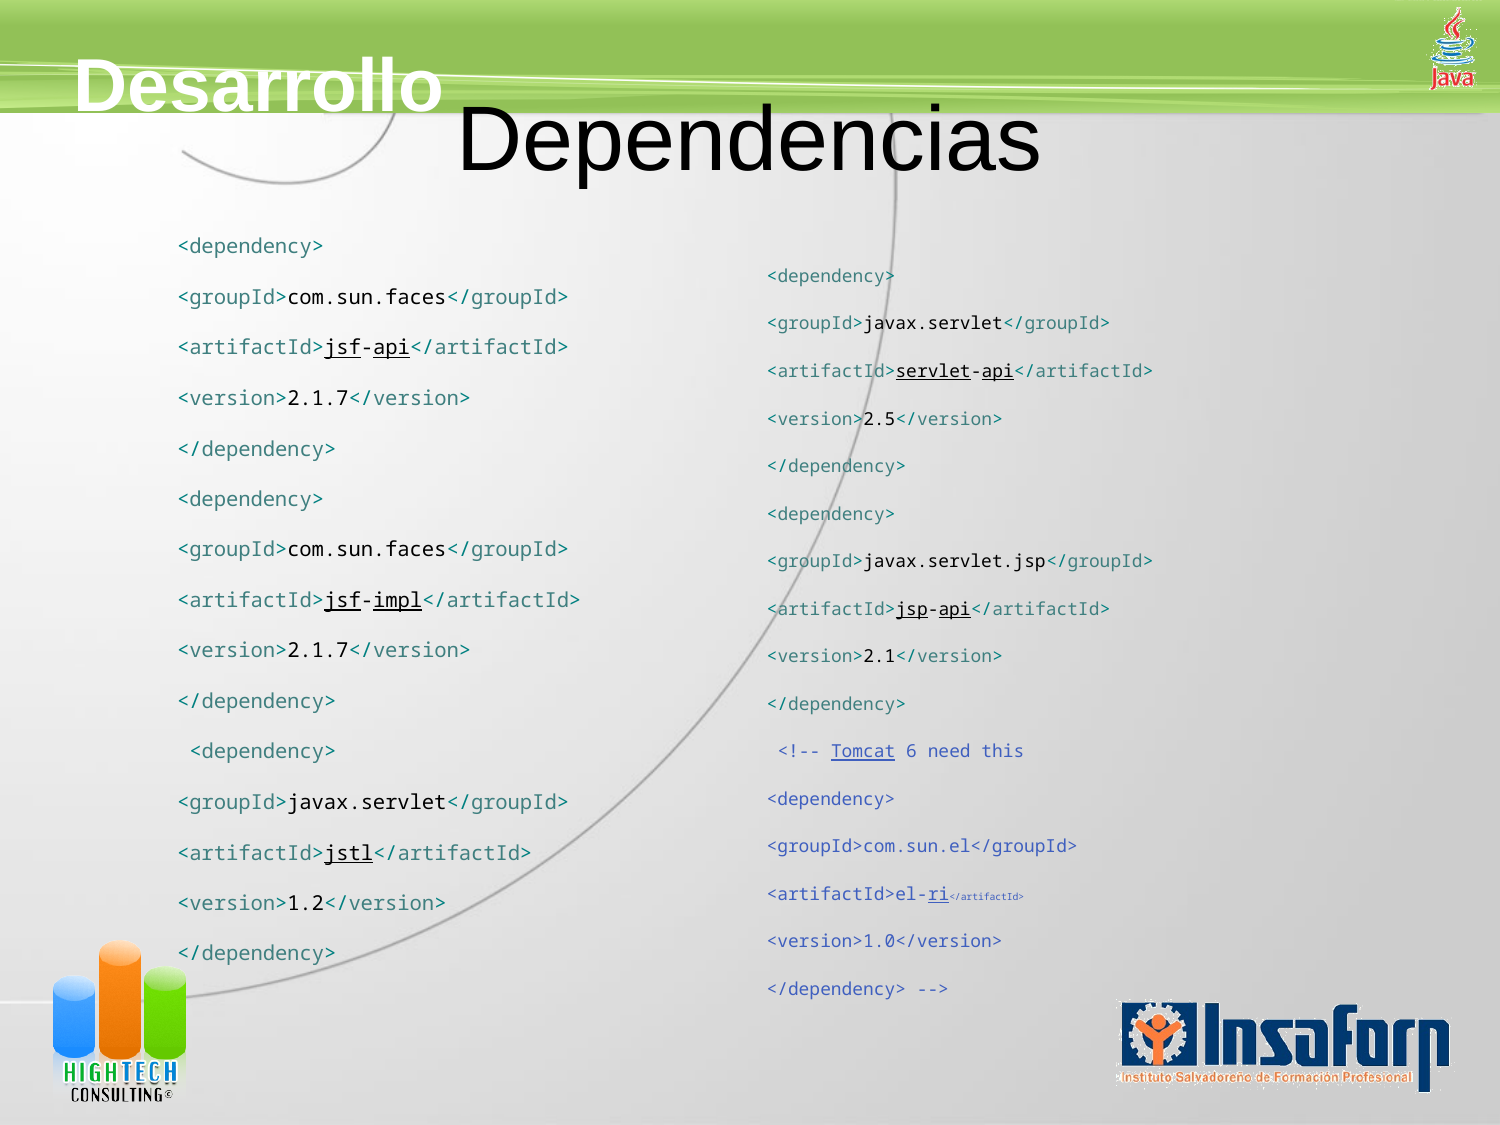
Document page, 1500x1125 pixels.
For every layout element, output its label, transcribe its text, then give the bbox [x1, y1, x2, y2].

text_box Desarrollo [58, 29, 473, 129]
title Dependencias [75, 44, 1425, 233]
list <dependency> <groupId>com.sun.faces</groupId> <artifactId>jsf-api</artifactId> <version>2.1.7</version> </dependency> <dependency> <groupId>com.sun.faces</groupId> <artifactId>jsf-impl</artifactId> <version>2.1.7</version> </dependency> <dependency> <groupId>javax.servlet</groupId> <artifactId>jstl</artifactId> <version>1.2</version> </dependency> [177, 231, 664, 975]
picture [0, 0, 1500, 1125]
list <dependency> <groupId>javax.servlet</groupId> <artifactId>servlet-api</artifactId> <version>2.5</version> </dependency> <dependency> <groupId>javax.servlet.jsp</groupId> <artifactId>jsp-api</artifactId> <version>2.1</version> </dependency> <!-- Tomcat 6 need this <dependency> <groupId>com.sun.el</groupId> <artifactId>el-ri</artifactId> <version>1.0</version> </dependency> --> [766, 263, 1270, 1006]
